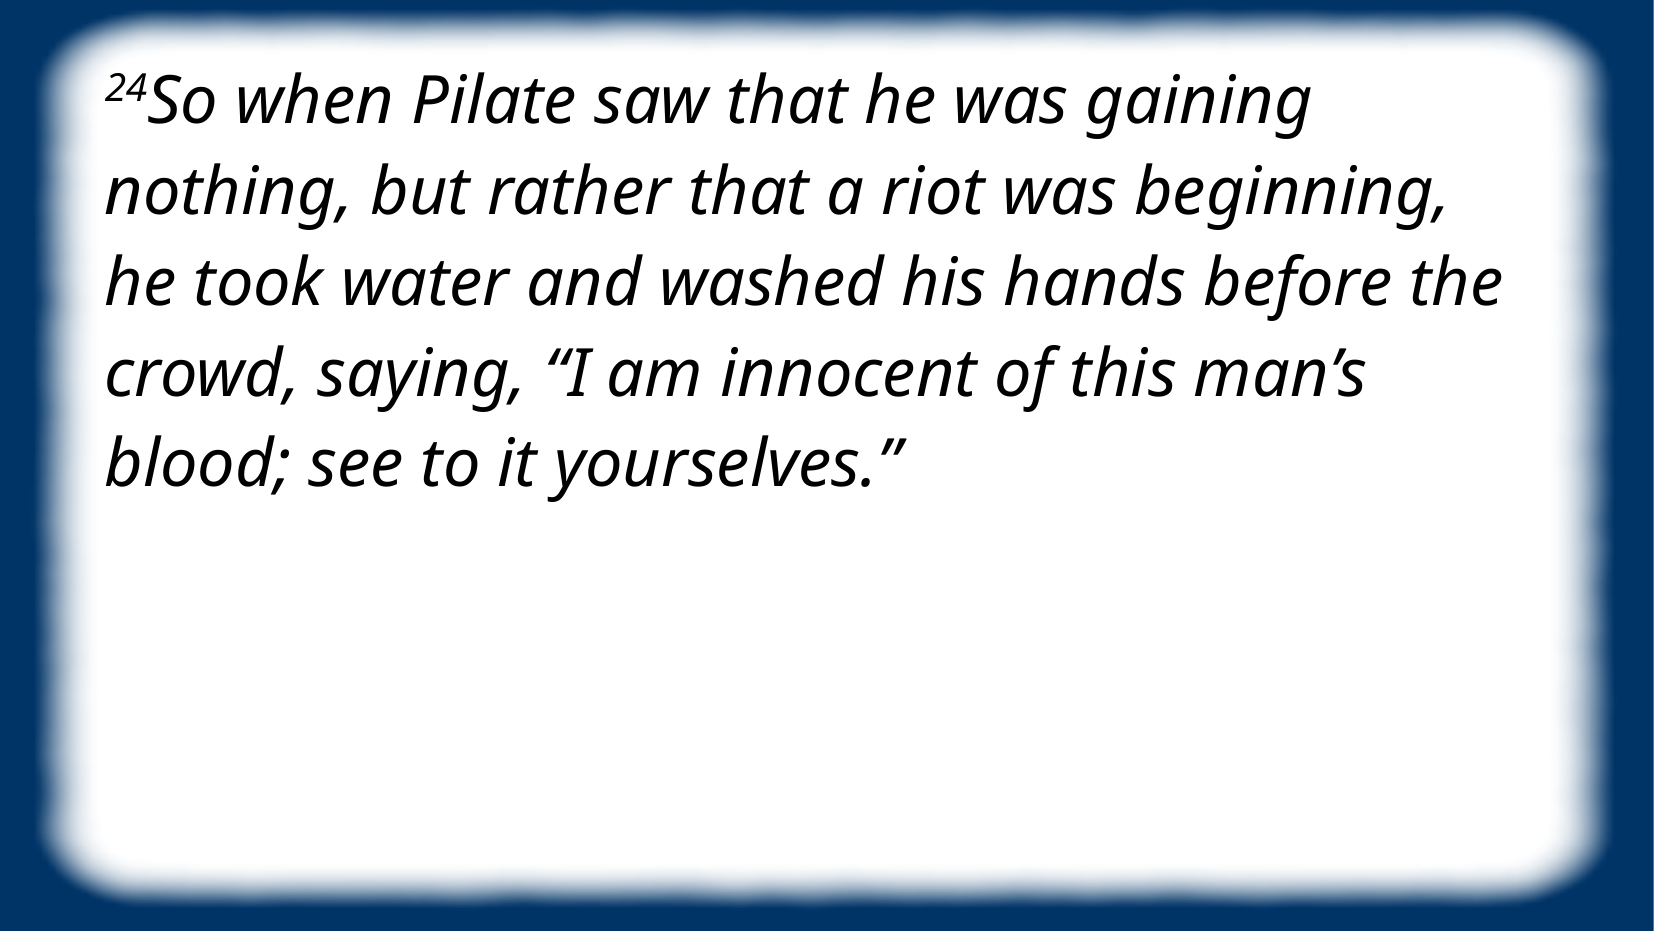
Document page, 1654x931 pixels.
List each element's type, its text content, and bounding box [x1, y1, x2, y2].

picture [0, 0, 1654, 931]
text_box 24So when Pilate saw that he was gaining nothing, but rather that a riot was beginning, he took water and washed his hands before the crowd, saying, “I am innocent of this man’s blood; see to it yourselves.” [90, 45, 1546, 504]
